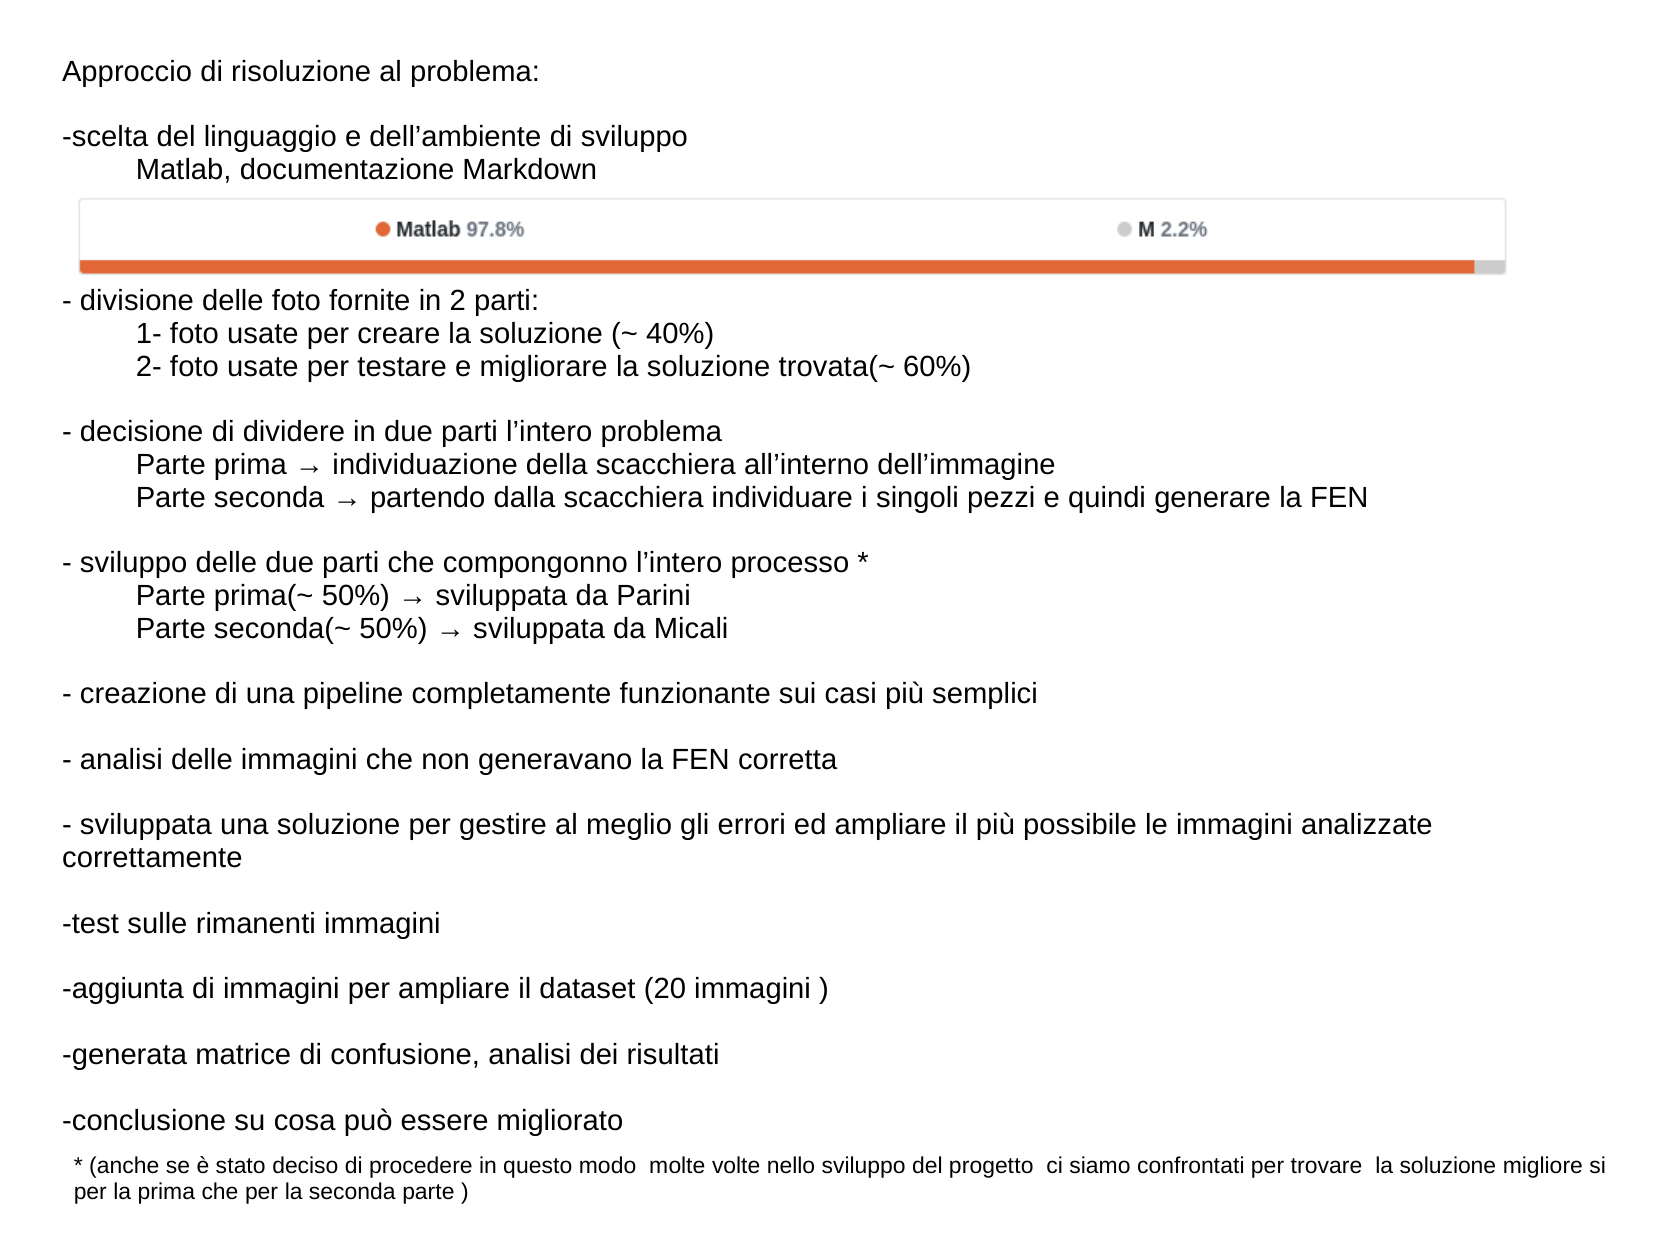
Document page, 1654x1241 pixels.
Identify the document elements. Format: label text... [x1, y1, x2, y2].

text_box [297, 160, 328, 188]
text_box [463, 521, 1028, 827]
text_box * (anche se è stato deciso di procedere in questo modo molte volte nello sviluppo del progetto ci siamo confrontati per trovare la soluzione migliore si per la prima che per la seconda parte ) [59, 1145, 1642, 1217]
text_box [395, 300, 425, 371]
picture [70, 188, 1527, 284]
text_box Approccio di risoluzione al problema: -scelta del linguaggio e dell’ambiente di sviluppo Matlab, documentazione Markdown - divisione delle foto fornite in 2 parti: 1- foto usate per creare la soluzione (~ 40%) 2- foto usate per testare e migliorare la soluzione trovata(~ 60%) - decisione di dividere in due parti l’intero problema Parte prima → individuazione della scacchiera all’interno dell’immagine Parte seconda → partendo dalla scacchiera individuare i singoli pezzi e quindi generare la FEN - sviluppo delle due parti che compongonno l’intero processo * Parte prima(~ 50%) → sviluppata da Parini Parte seconda(~ 50%) → sviluppata da Micali - creazione di una pipeline completamente funzionante sui casi più semplici - analisi delle immagini che non generavano la FEN corretta - sviluppata una soluzione per gestire al meglio gli errori ed ampliare il più possibile le immagini analizzate correttamente -test sulle rimanenti immagini -aggiunta di immagini per ampliare il dataset (20 immagini ) -generata matrice di confusione, analisi dei risultati -conclusione su cosa può essere migliorato [47, 47, 1619, 1241]
